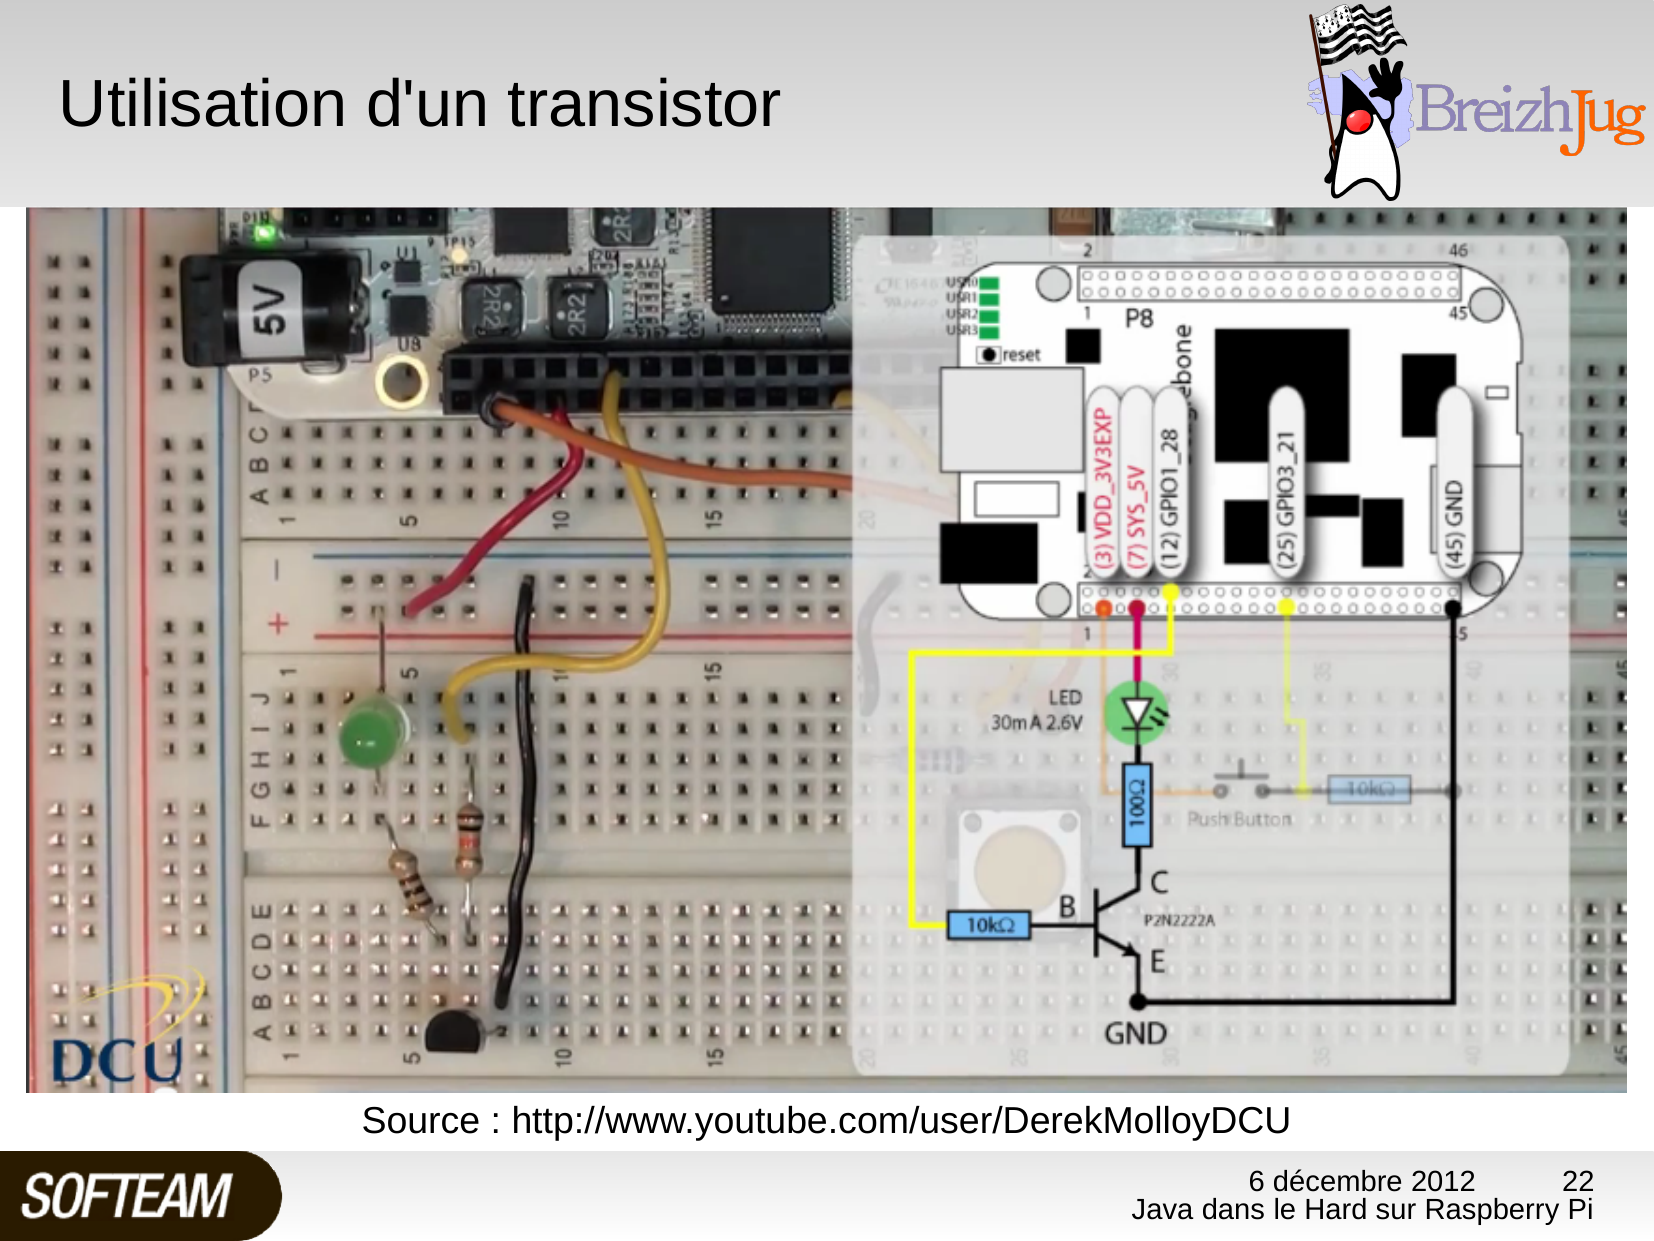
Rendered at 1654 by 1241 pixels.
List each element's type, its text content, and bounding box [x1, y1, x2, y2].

text_box Source : http://www.youtube.com/user/DerekMolloyDCU [346, 1092, 1307, 1150]
title Utilisation d'un transistor [59, 29, 1359, 178]
picture [26, 0, 1654, 1093]
picture [0, 1151, 286, 1241]
